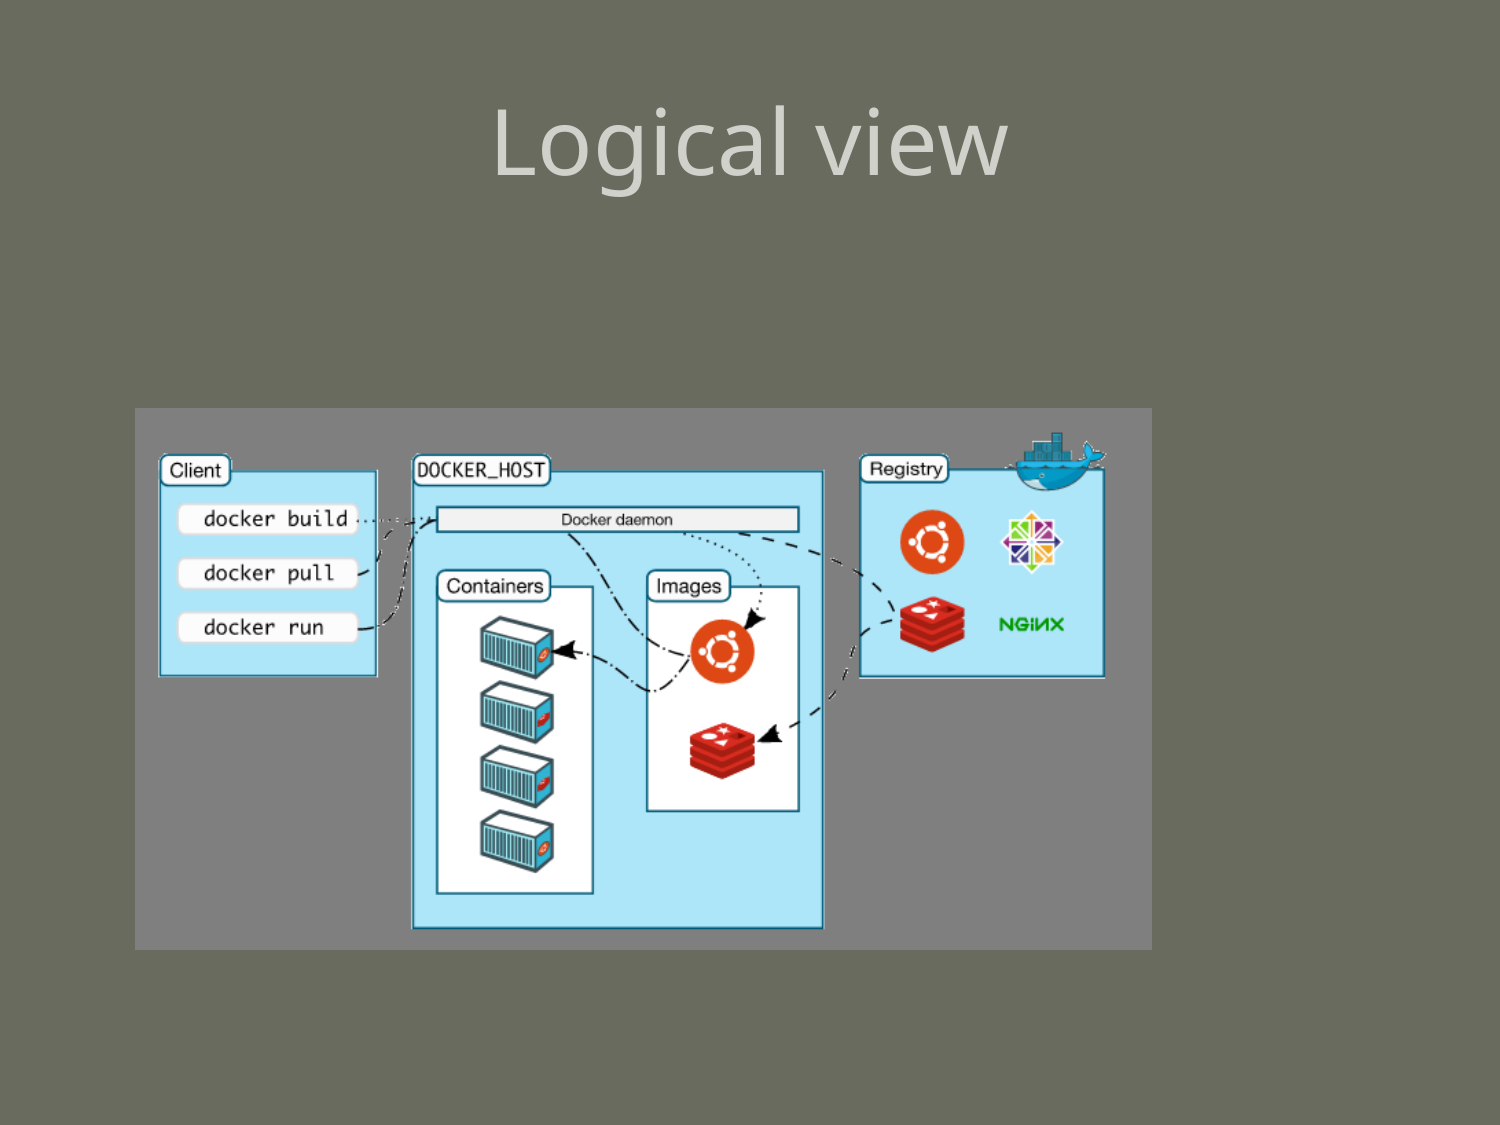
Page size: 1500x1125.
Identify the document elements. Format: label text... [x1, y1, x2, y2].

title Logical view [75, 45, 1426, 233]
picture [135, 408, 1152, 950]
